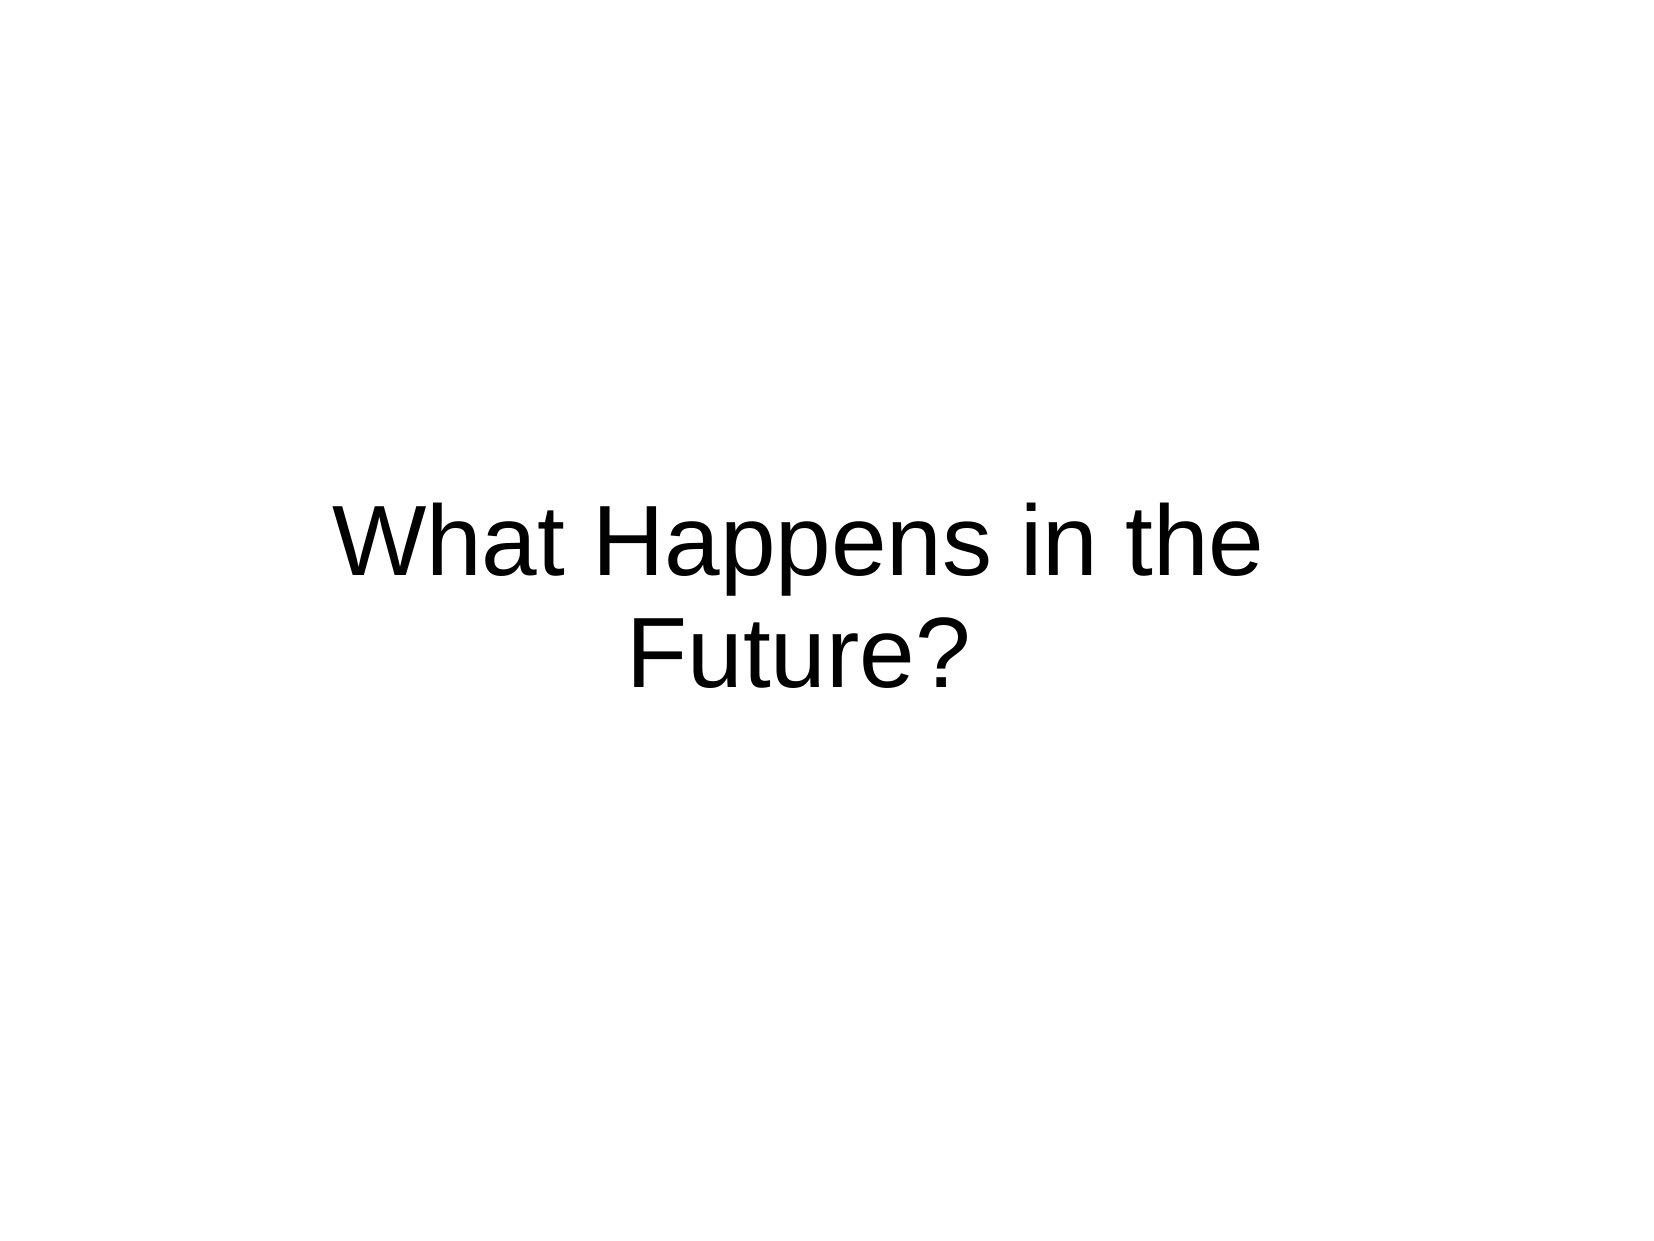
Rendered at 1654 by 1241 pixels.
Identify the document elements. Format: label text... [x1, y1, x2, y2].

text_box What Happens in the Future? [317, 477, 1337, 763]
